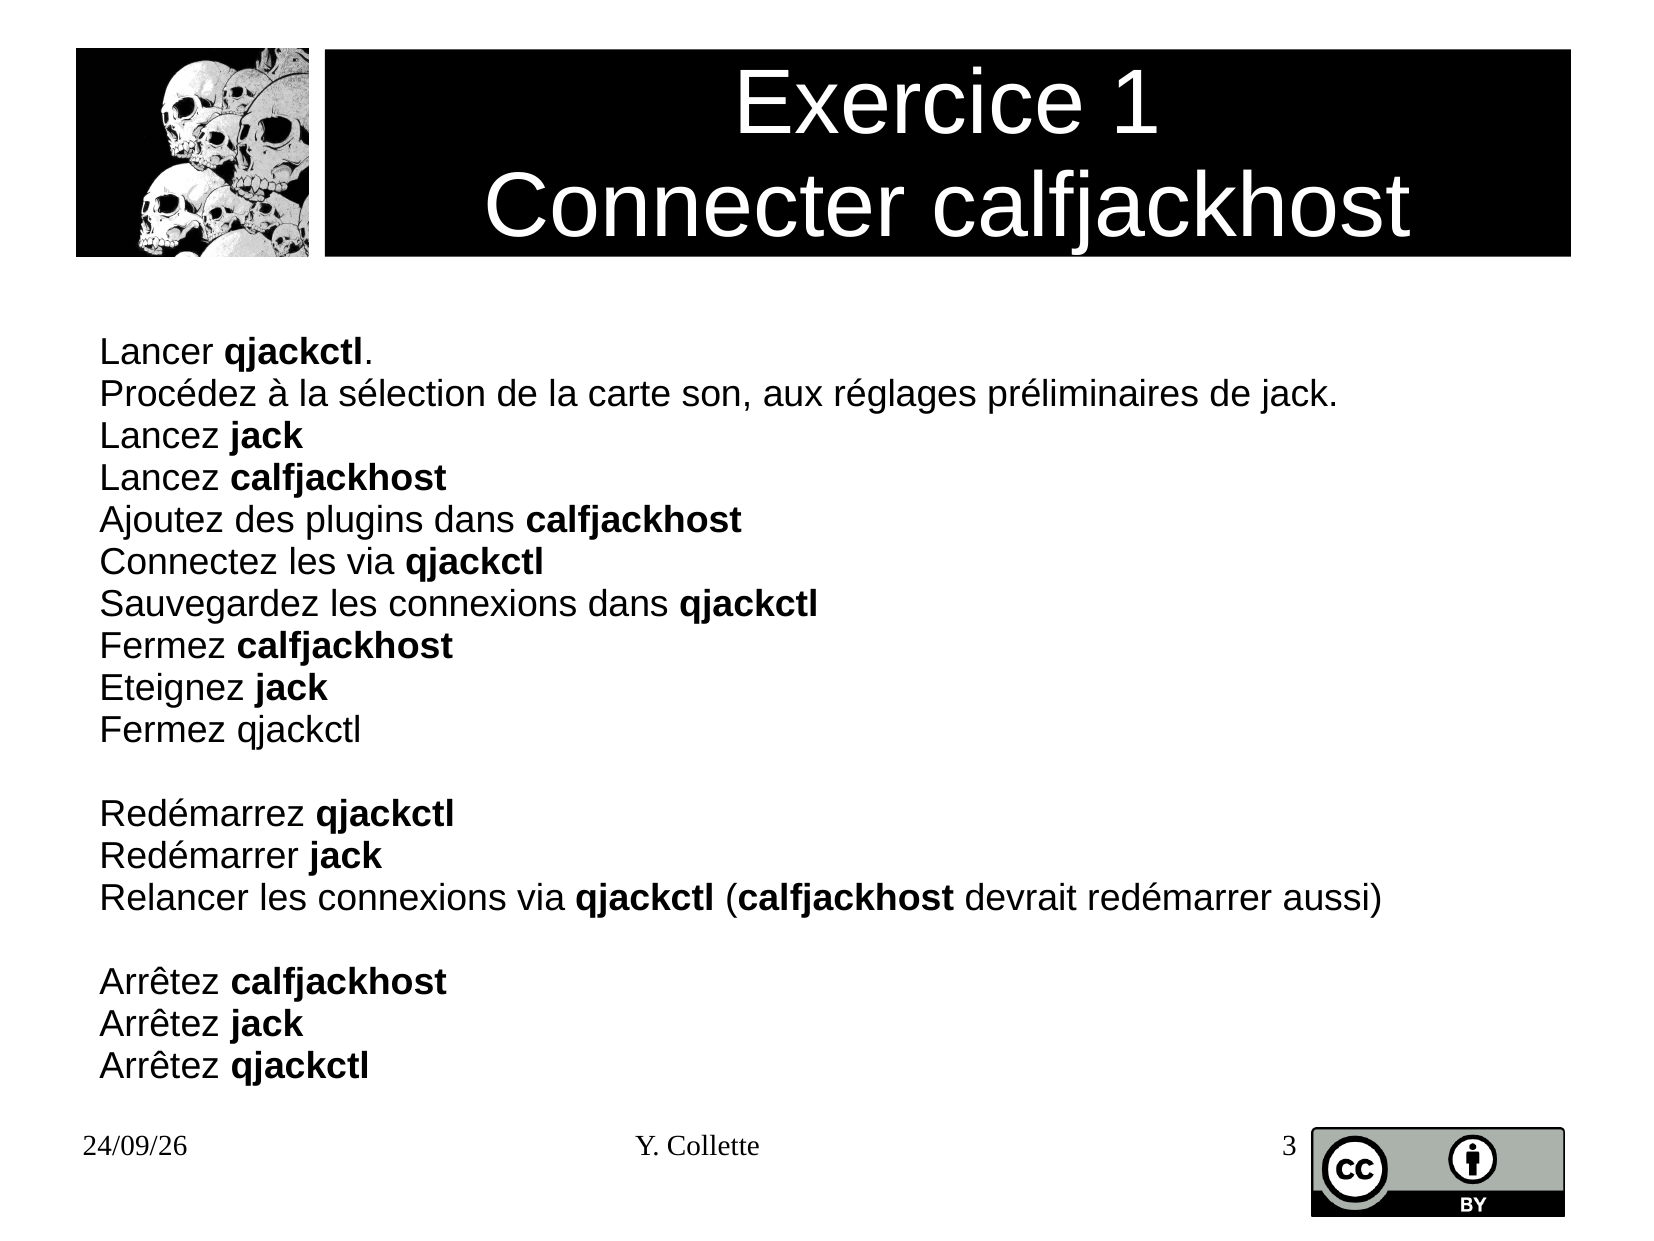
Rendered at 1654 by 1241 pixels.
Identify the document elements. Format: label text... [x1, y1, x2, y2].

text_box Lancer qjackctl. Procédez à la sélection de la carte son, aux réglages préliminaires de jack. Lancez jack Lancez calfjackhost Ajoutez des plugins dans calfjackhost Connectez les via qjackctl Sauvegardez les connexions dans qjackctl Fermez calfjackhost Eteignez jack Fermez qjackctl Redémarrez qjackctl Redémarrer jack Relancer les connexions via qjackctl (calfjackhost devrait redémarrer aussi) Arrêtez calfjackhost Arrêtez jack Arrêtez qjackctl [84, 281, 1571, 1136]
picture [76, 48, 309, 257]
picture [1311, 1136, 1565, 1217]
title Exercice 1 Connecter calfjackhost [324, 49, 1571, 257]
